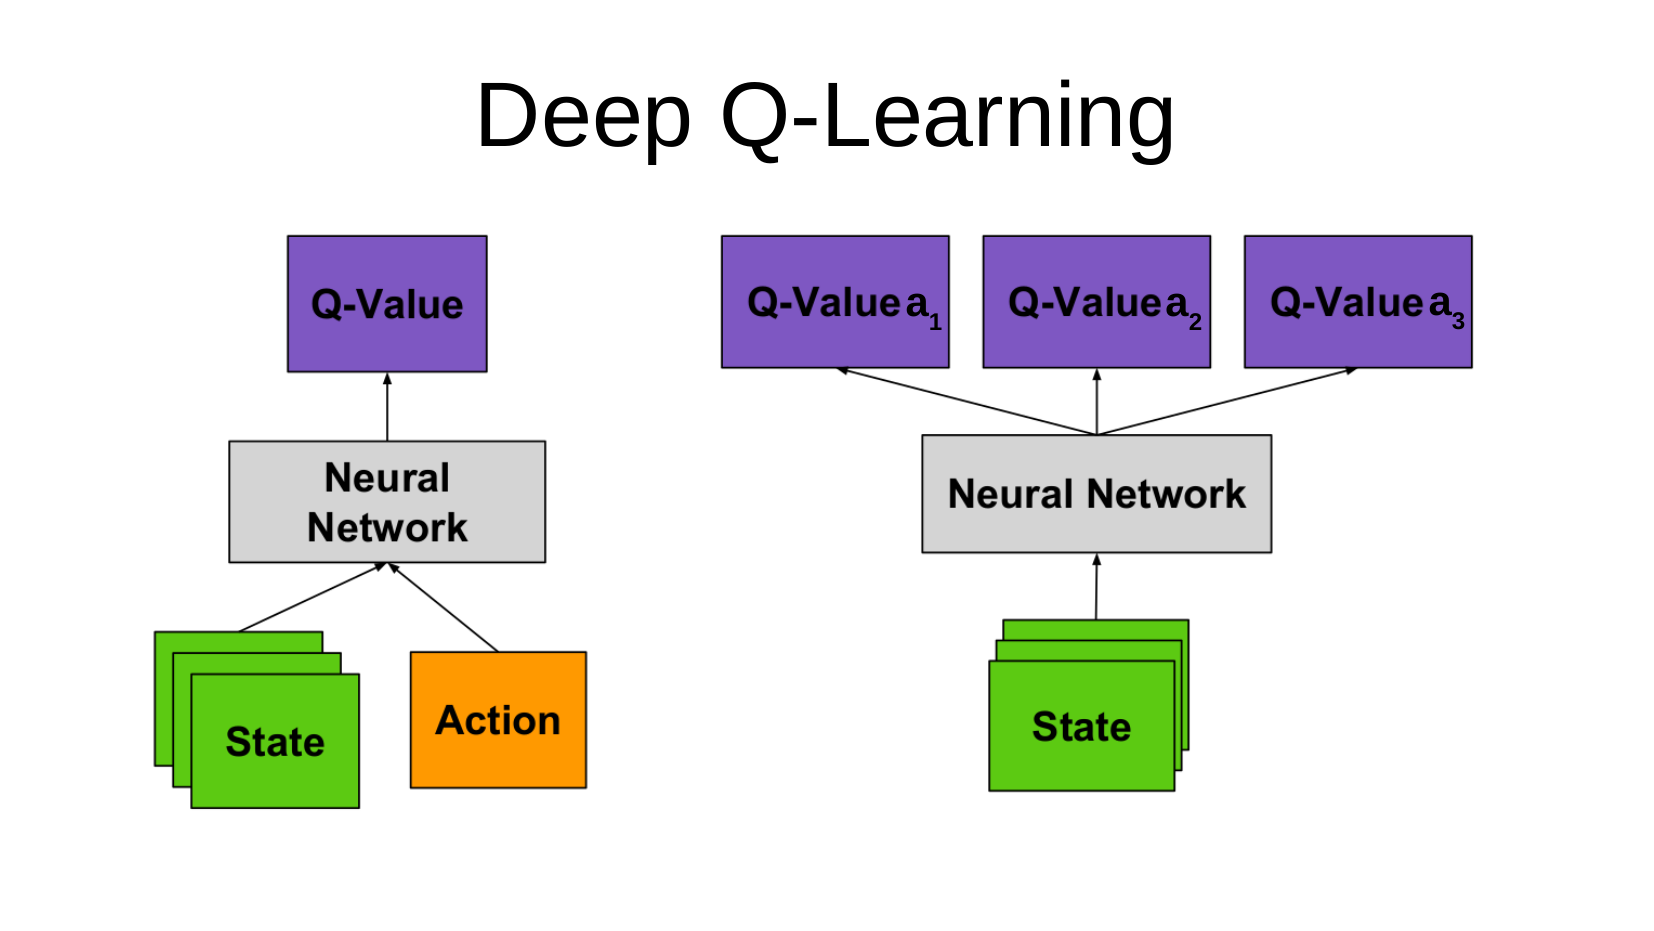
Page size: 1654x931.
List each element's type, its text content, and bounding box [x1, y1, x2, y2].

title Deep Q-Learning [82, 37, 1571, 193]
title a3 [1414, 270, 1480, 342]
title a2 [1151, 271, 1217, 343]
picture [147, 224, 1484, 822]
title a1 [891, 271, 957, 343]
